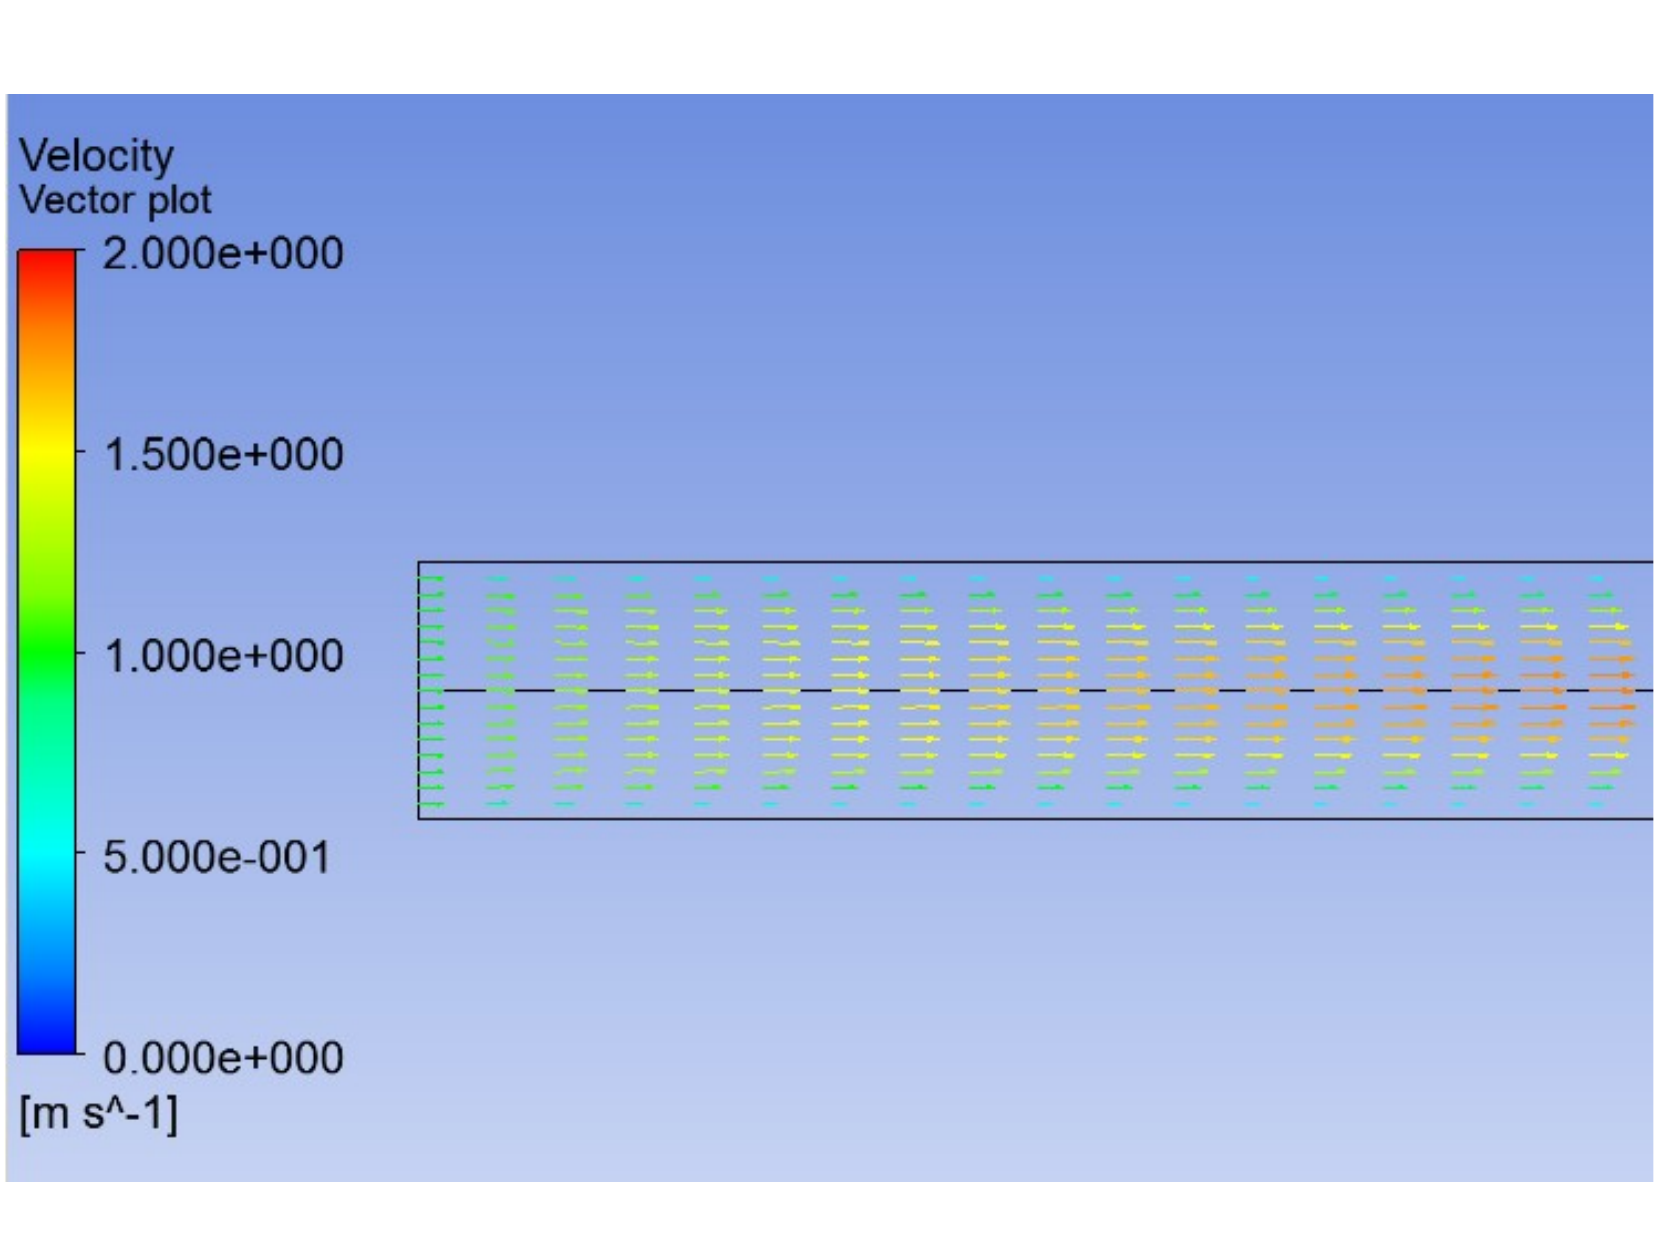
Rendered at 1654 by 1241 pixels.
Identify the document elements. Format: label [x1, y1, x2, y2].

picture [4, 94, 1654, 1182]
